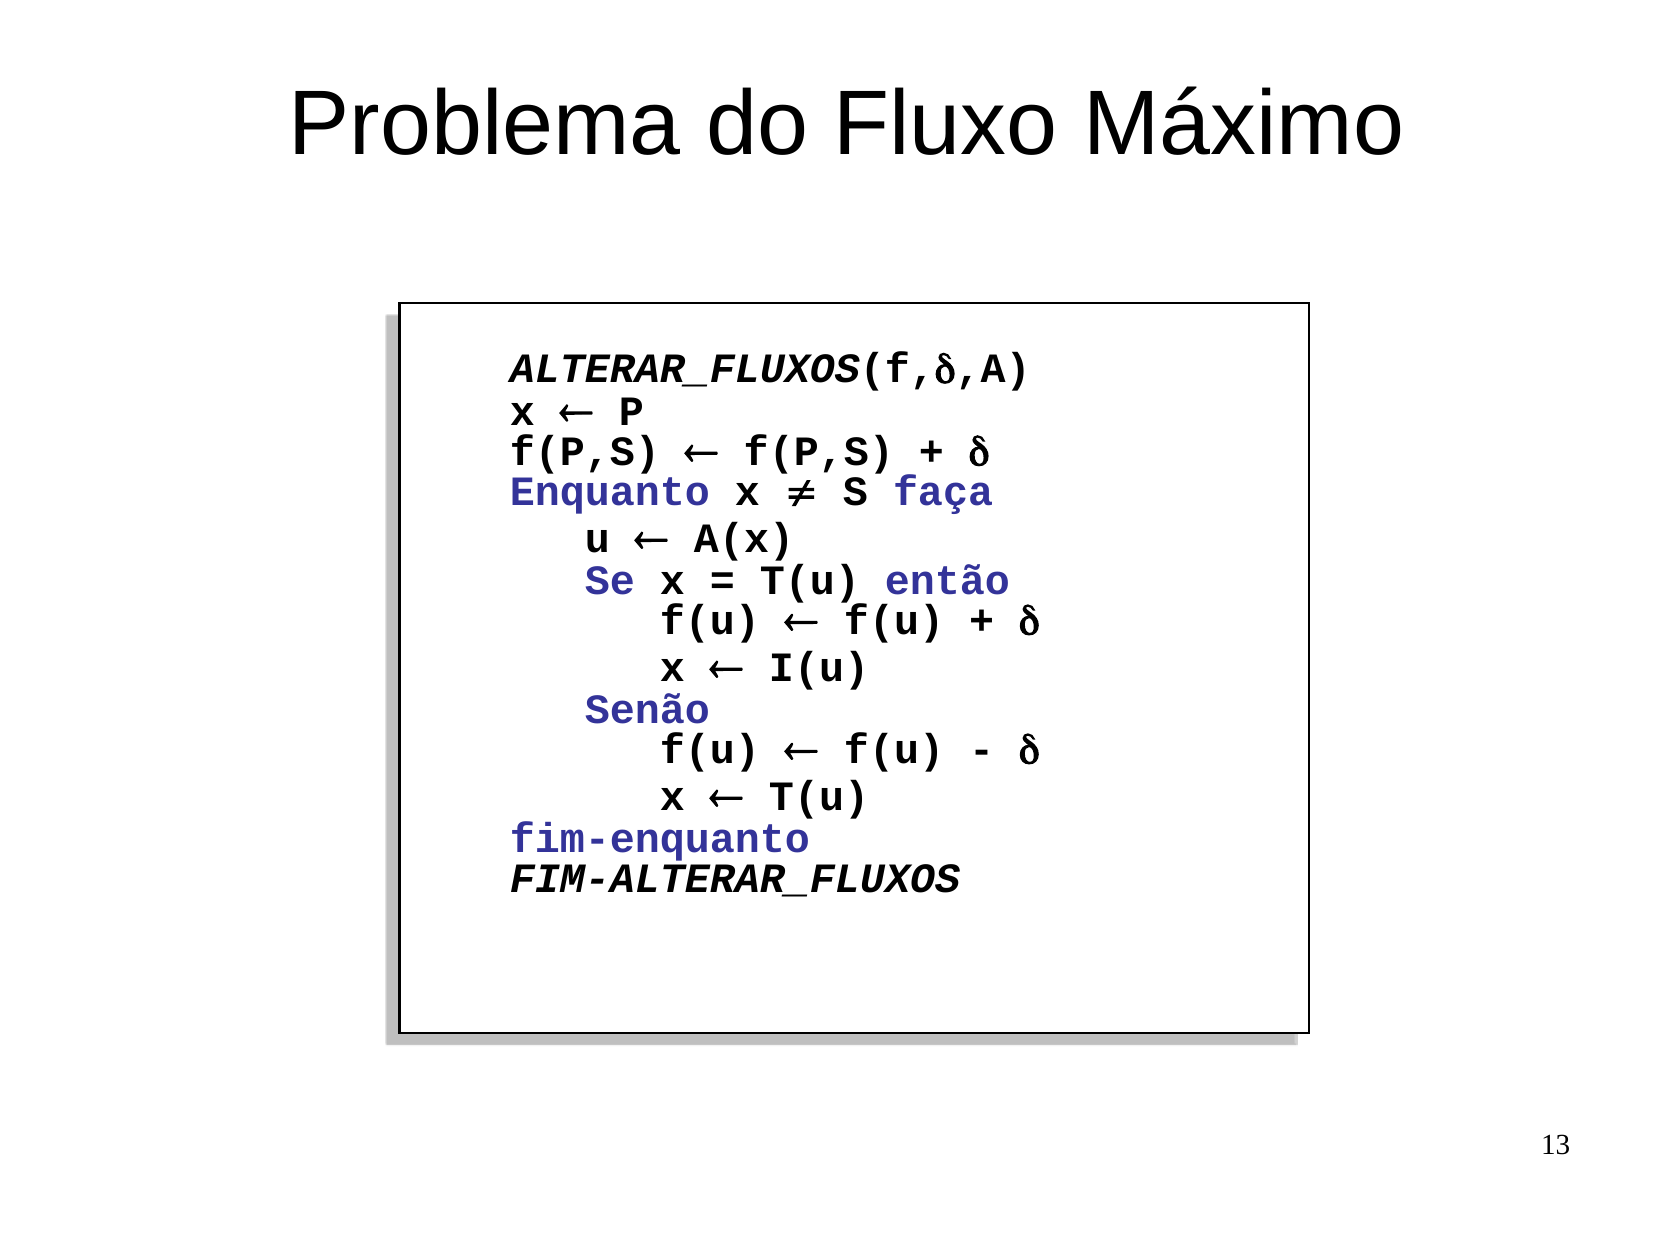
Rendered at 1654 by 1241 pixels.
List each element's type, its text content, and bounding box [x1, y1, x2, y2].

text_box ALTERAR_FLUXOS(f,,A)‏ x  P f(P,S)  f(P,S) +  Enquanto x  S faça u  A(x)‏ Se x = T(u) então f(u)  f(u) +  x  I(u)‏ Senão f(u)  f(u) -  x  T(u)‏ fim-enquanto FIM-ALTERAR_FLUXOS [495, 328, 1214, 909]
text_box [399, 303, 1309, 1034]
title Problema do Fluxo Máximo [261, 0, 1434, 253]
